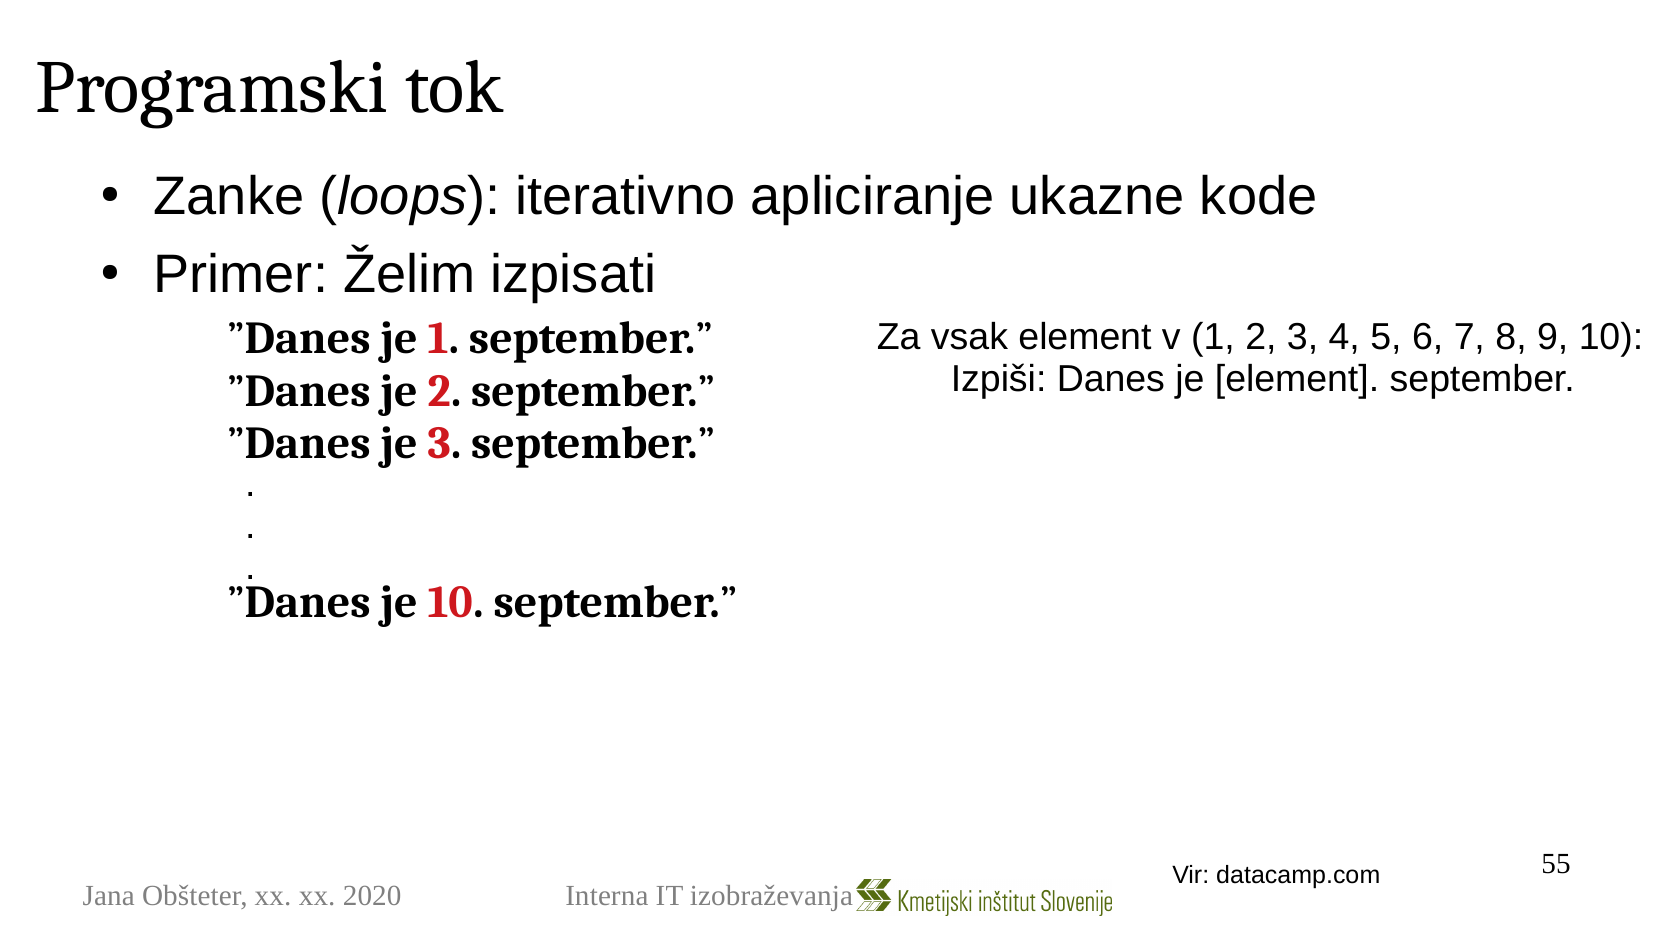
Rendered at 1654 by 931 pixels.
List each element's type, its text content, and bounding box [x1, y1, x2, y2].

picture [856, 879, 1112, 916]
list Zanke (loops): iterativno apliciranje ukazne kode Primer: Želim izpisati ”Danes je 1. september.” ”Danes je 2. september.” ”Danes je 3. september.” ”Danes je 10. september.” [82, 165, 1642, 827]
text_box . . . [230, 454, 313, 596]
title Programski tok [35, 21, 1524, 154]
text_box Za vsak element v (1, 2, 3, 4, 5, 6, 7, 8, 9, 10): Izpiši: Danes je [element]. september. [862, 308, 1654, 449]
text_box Vir: datacamp.com [1157, 853, 1430, 897]
